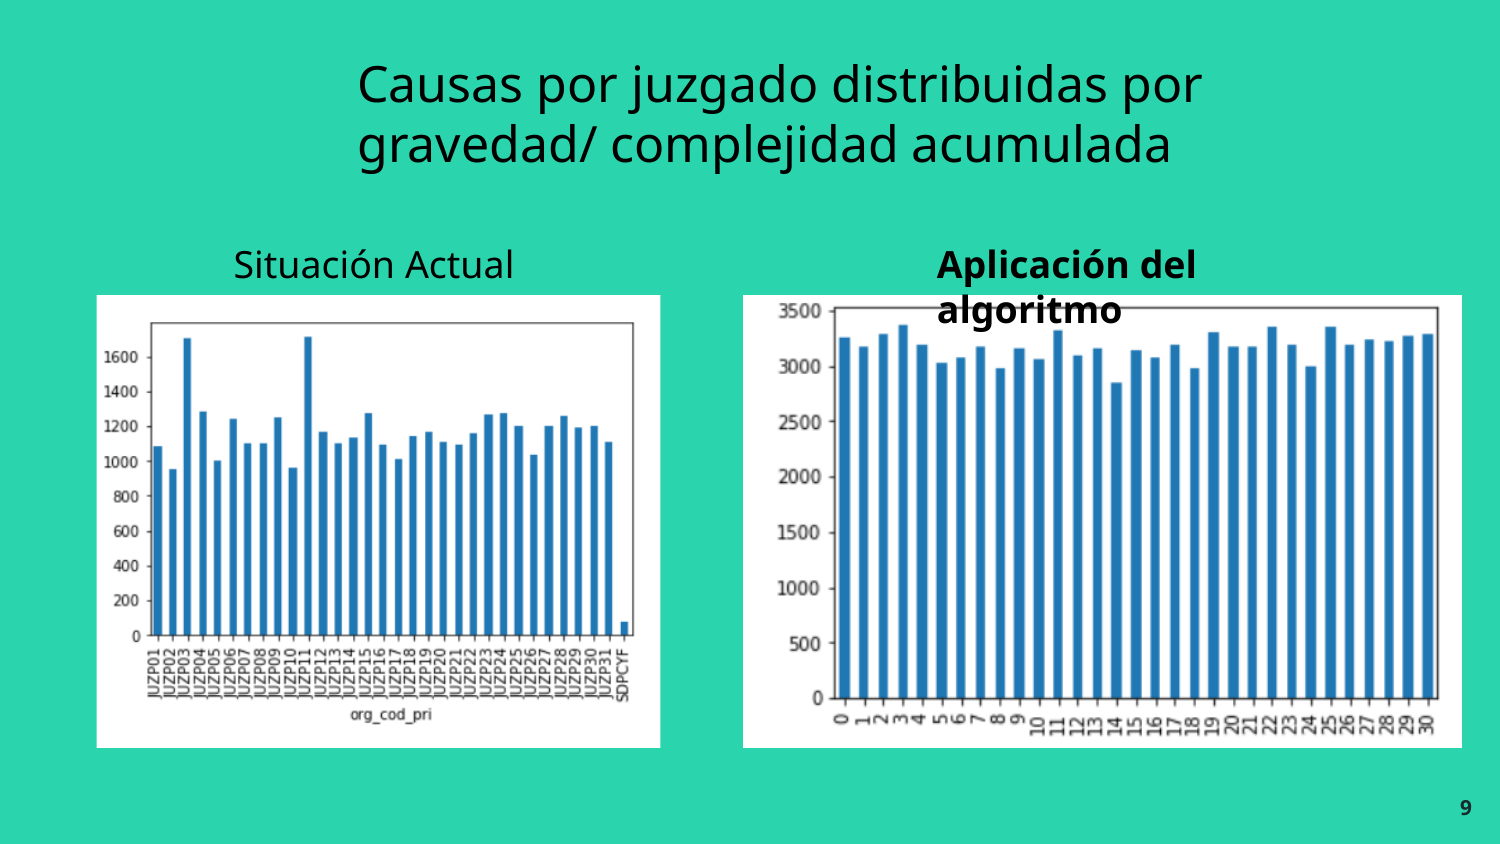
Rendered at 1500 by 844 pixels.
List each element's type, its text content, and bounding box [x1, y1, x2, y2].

text_box Aplicación del algoritmo [921, 225, 1349, 301]
picture [96, 295, 661, 748]
text_box Causas por juzgado distribuidas por gravedad/ complejidad acumulada [342, 37, 1224, 133]
slide_number <number> [1397, 779, 1487, 844]
picture [743, 295, 1462, 748]
text_box Situación Actual [218, 226, 539, 295]
